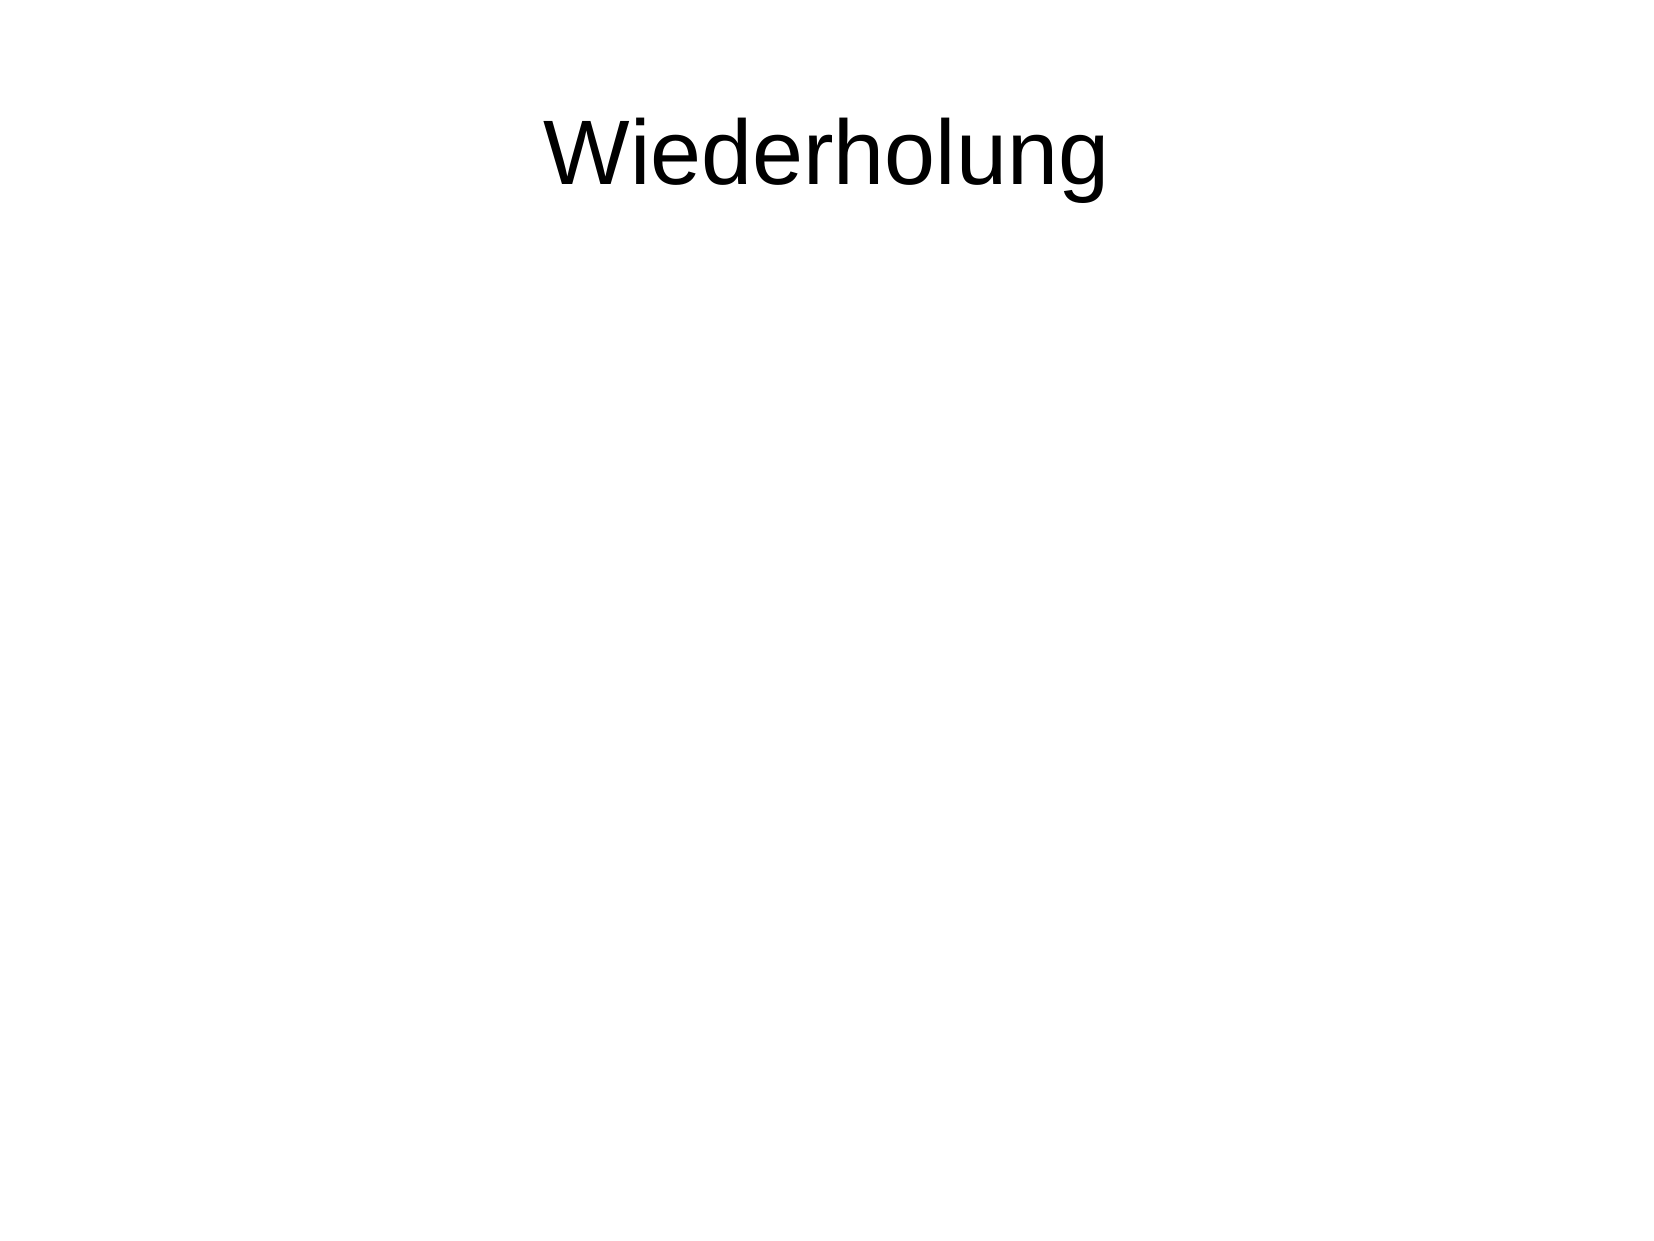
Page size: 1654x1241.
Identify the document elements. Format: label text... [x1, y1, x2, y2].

title Wiederholung [82, 49, 1571, 257]
